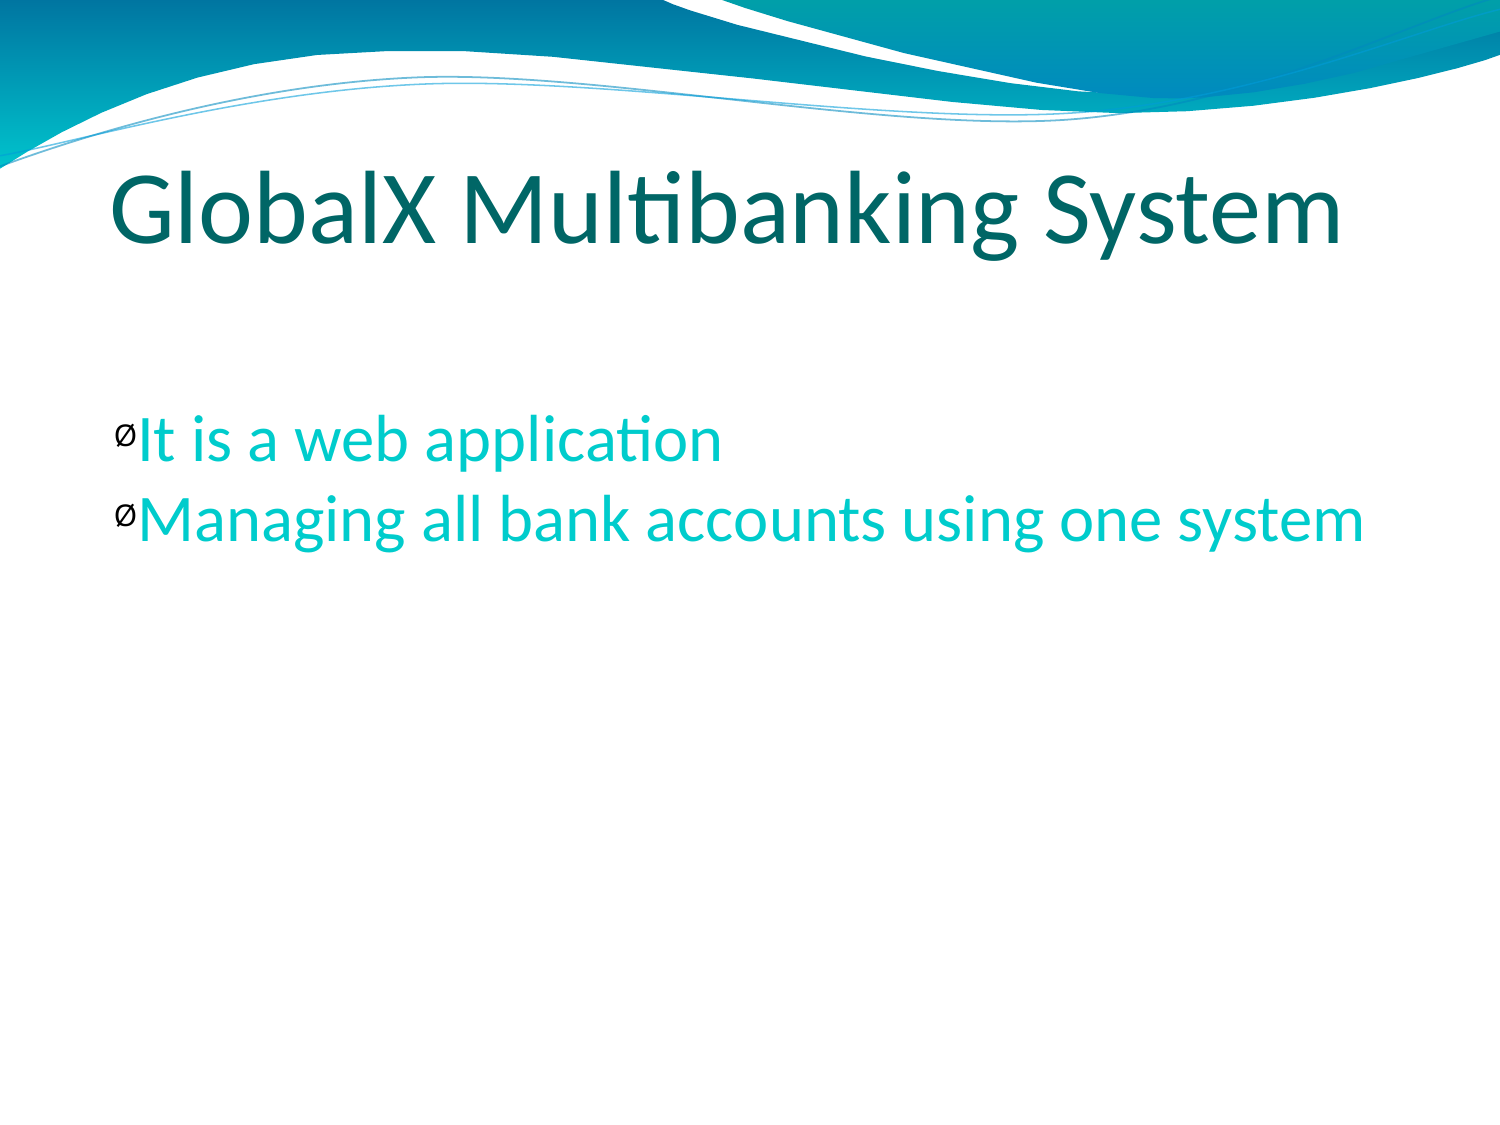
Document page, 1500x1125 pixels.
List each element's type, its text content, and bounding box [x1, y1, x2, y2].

title GlobalX Multibanking System [83, 132, 1372, 395]
subtitle It is a web application Managing all bank accounts using one system [99, 387, 1463, 676]
